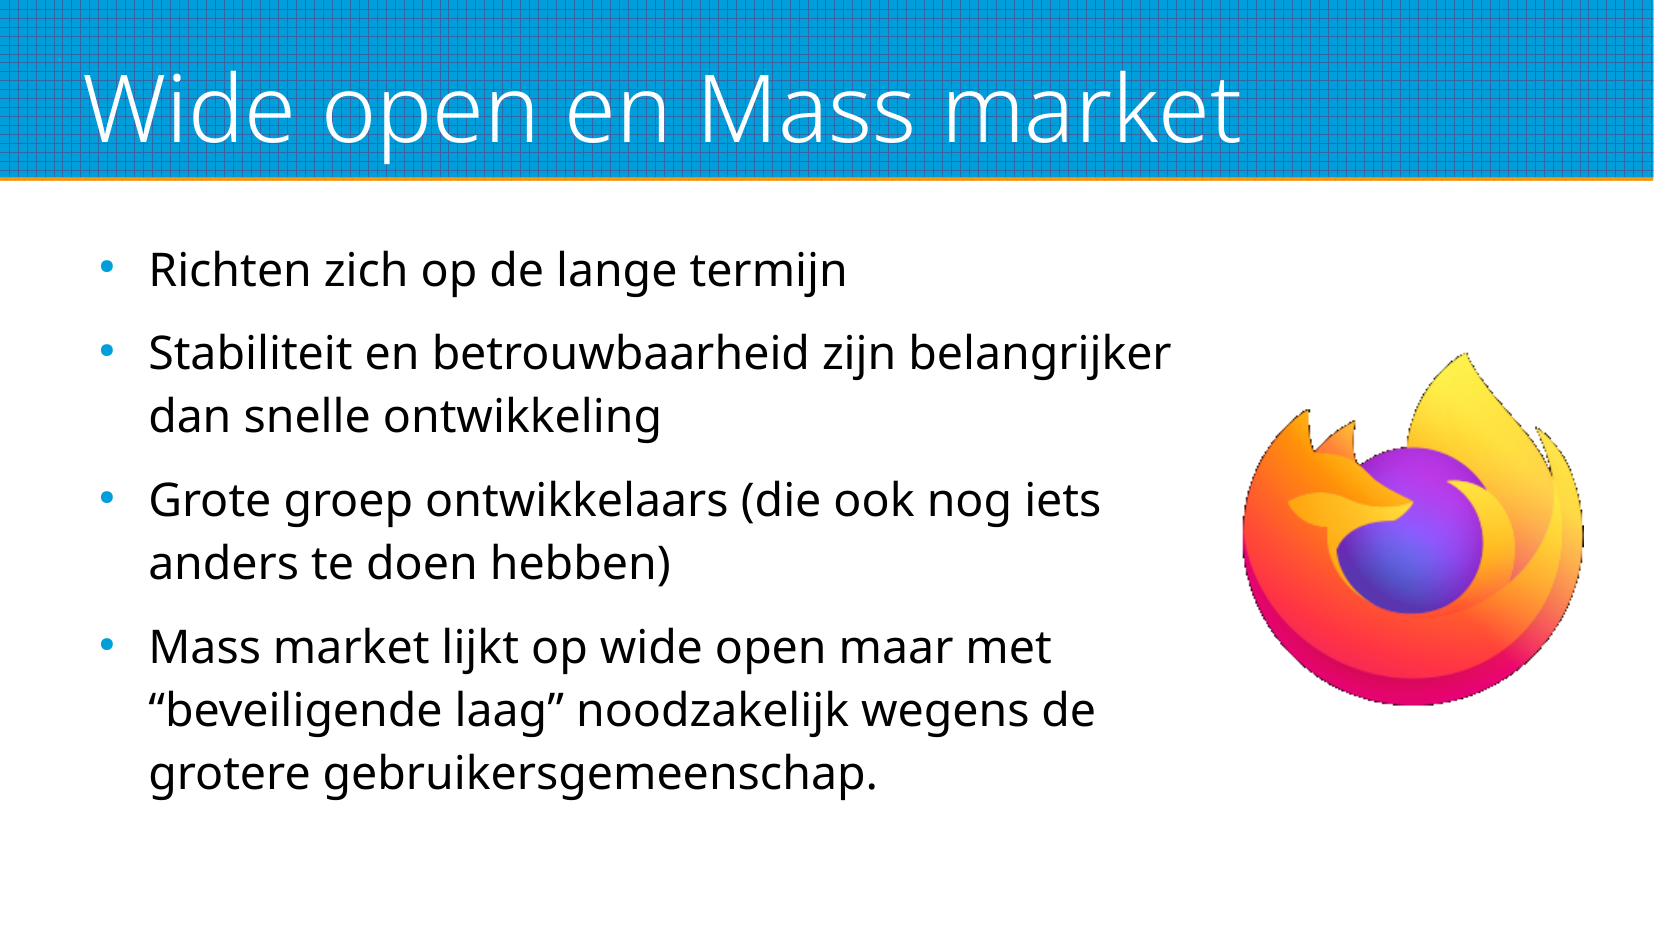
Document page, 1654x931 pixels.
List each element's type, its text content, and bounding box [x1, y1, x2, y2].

list Richten zich op de lange termijn Stabiliteit en betrouwbaarheid zijn belangrijker dan snelle ontwikkeling Grote groep ontwikkelaars (die ook nog iets anders te doen hebben) Mass market lijkt op wide open maar met “beveiligende laag” noodzakelijk wegens de grotere gebruikersgemeenschap. [82, 236, 1211, 811]
picture [1240, 350, 1584, 709]
title Wide open en Mass market [82, 14, 1571, 171]
